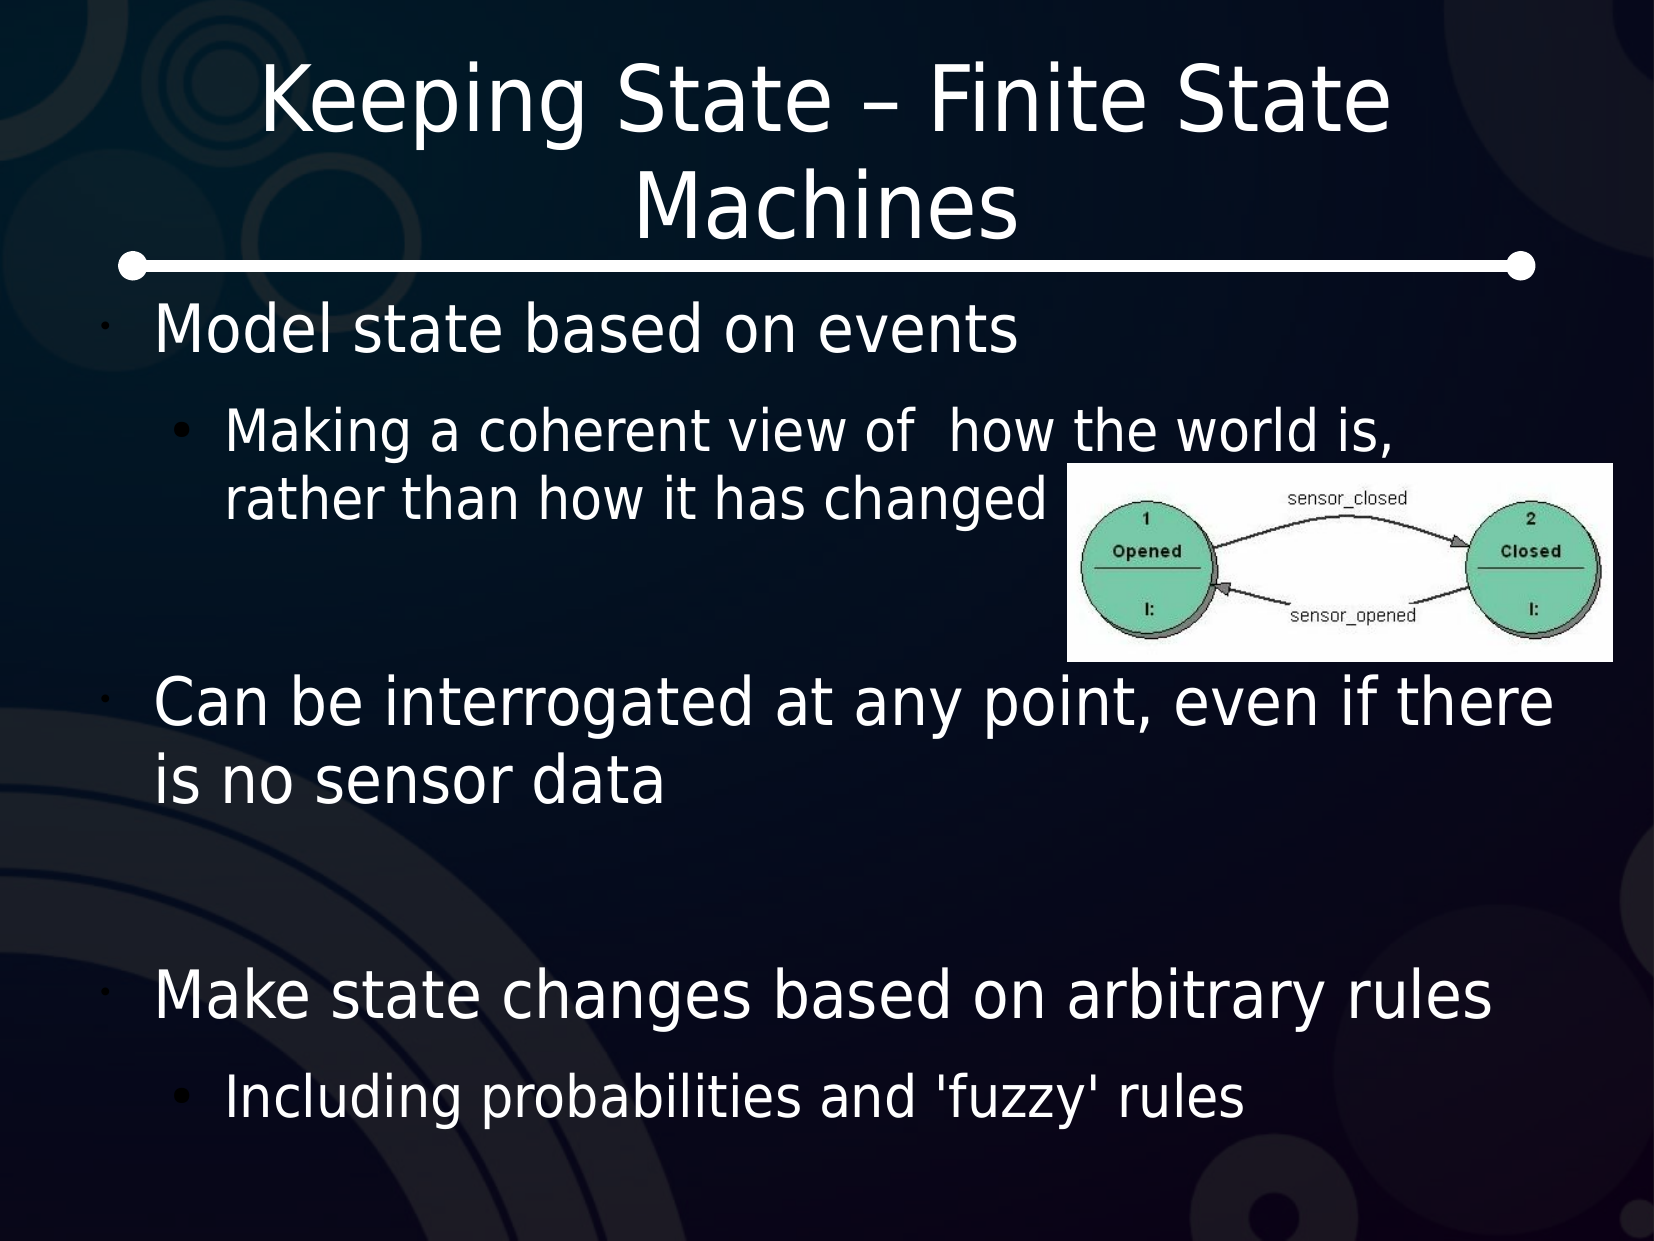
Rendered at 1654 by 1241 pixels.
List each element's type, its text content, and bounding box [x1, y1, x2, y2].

title Keeping State – Finite State Machines [82, 45, 1571, 261]
picture [0, 0, 1654, 1241]
list Model state based on events Making a coherent view of how the world is, rather than how it has changed Can be interrogated at any point, even if there is no sensor data Make state changes based on arbitrary rules Including probabilities and 'fuzzy' rules [82, 290, 1571, 1233]
